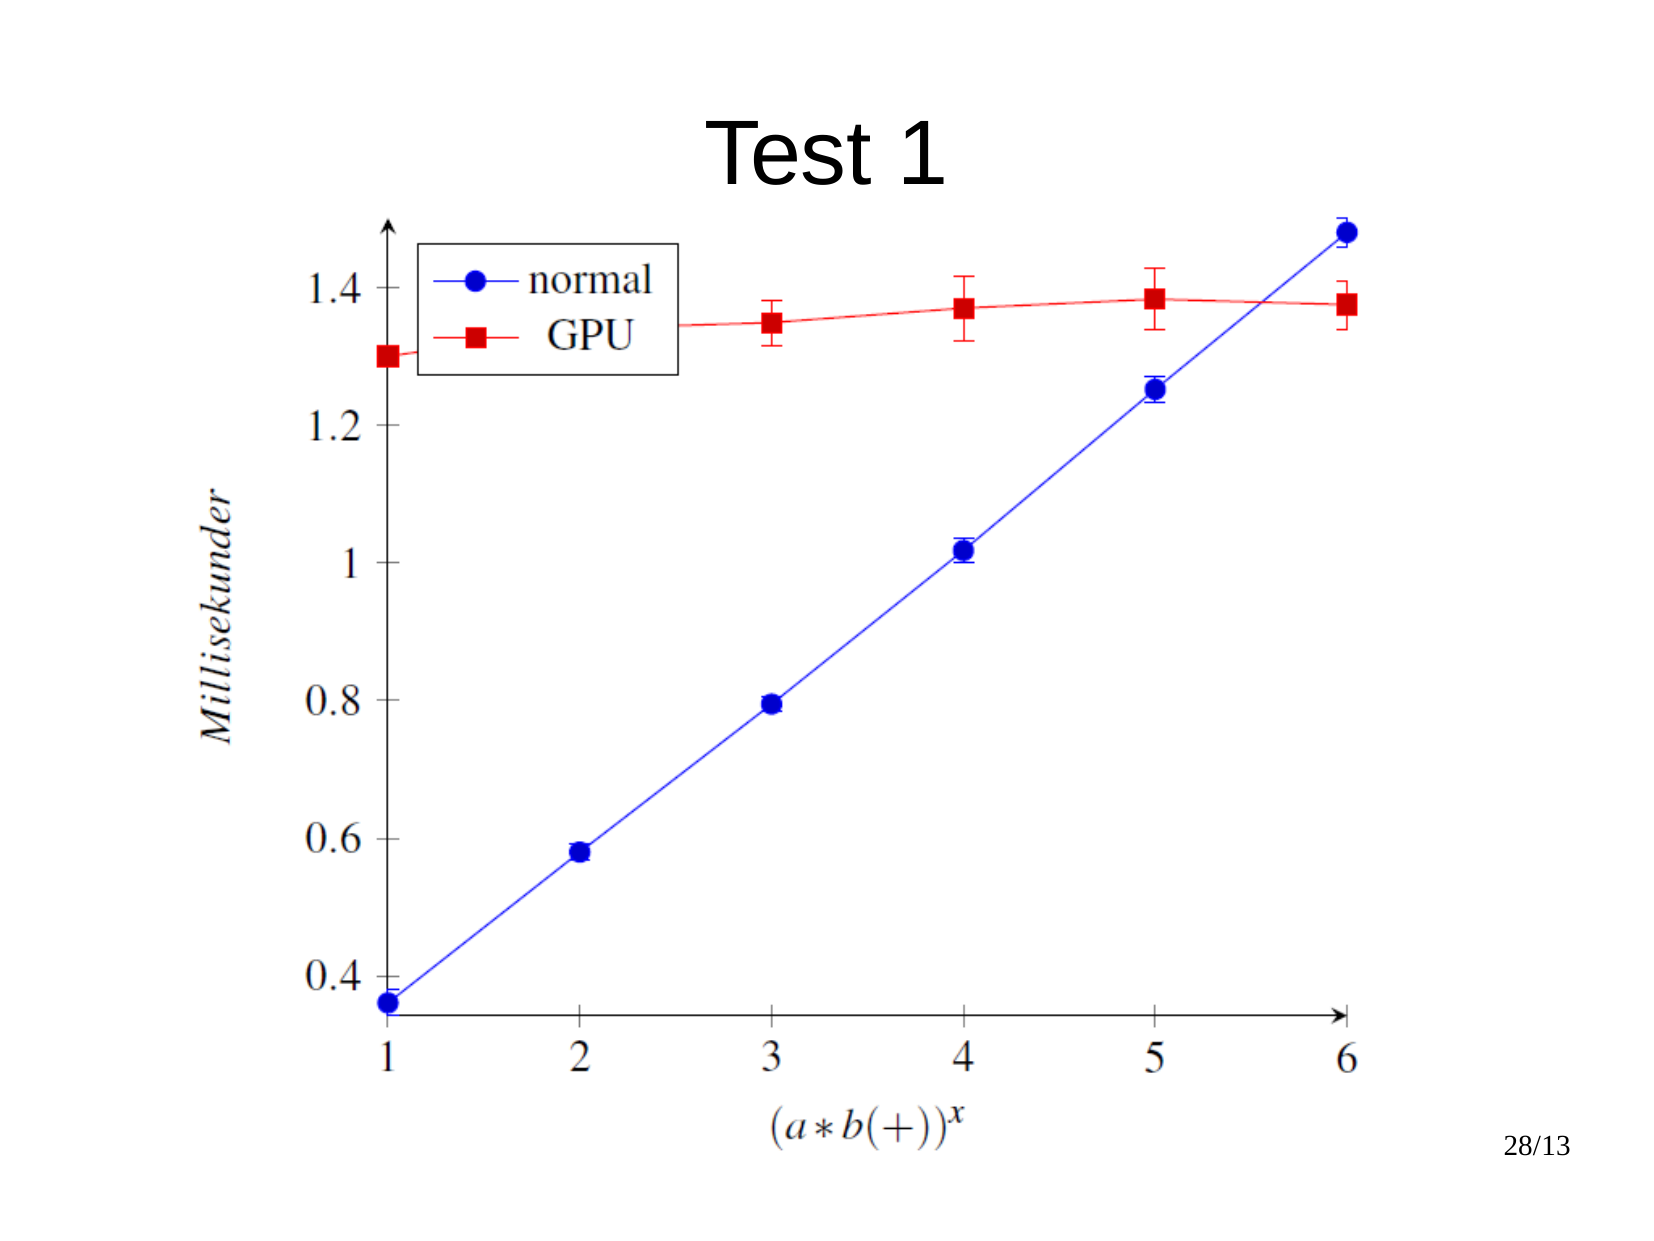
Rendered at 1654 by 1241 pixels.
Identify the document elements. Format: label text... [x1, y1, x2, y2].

title Test 1 [82, 49, 1571, 257]
picture [188, 203, 1382, 1170]
